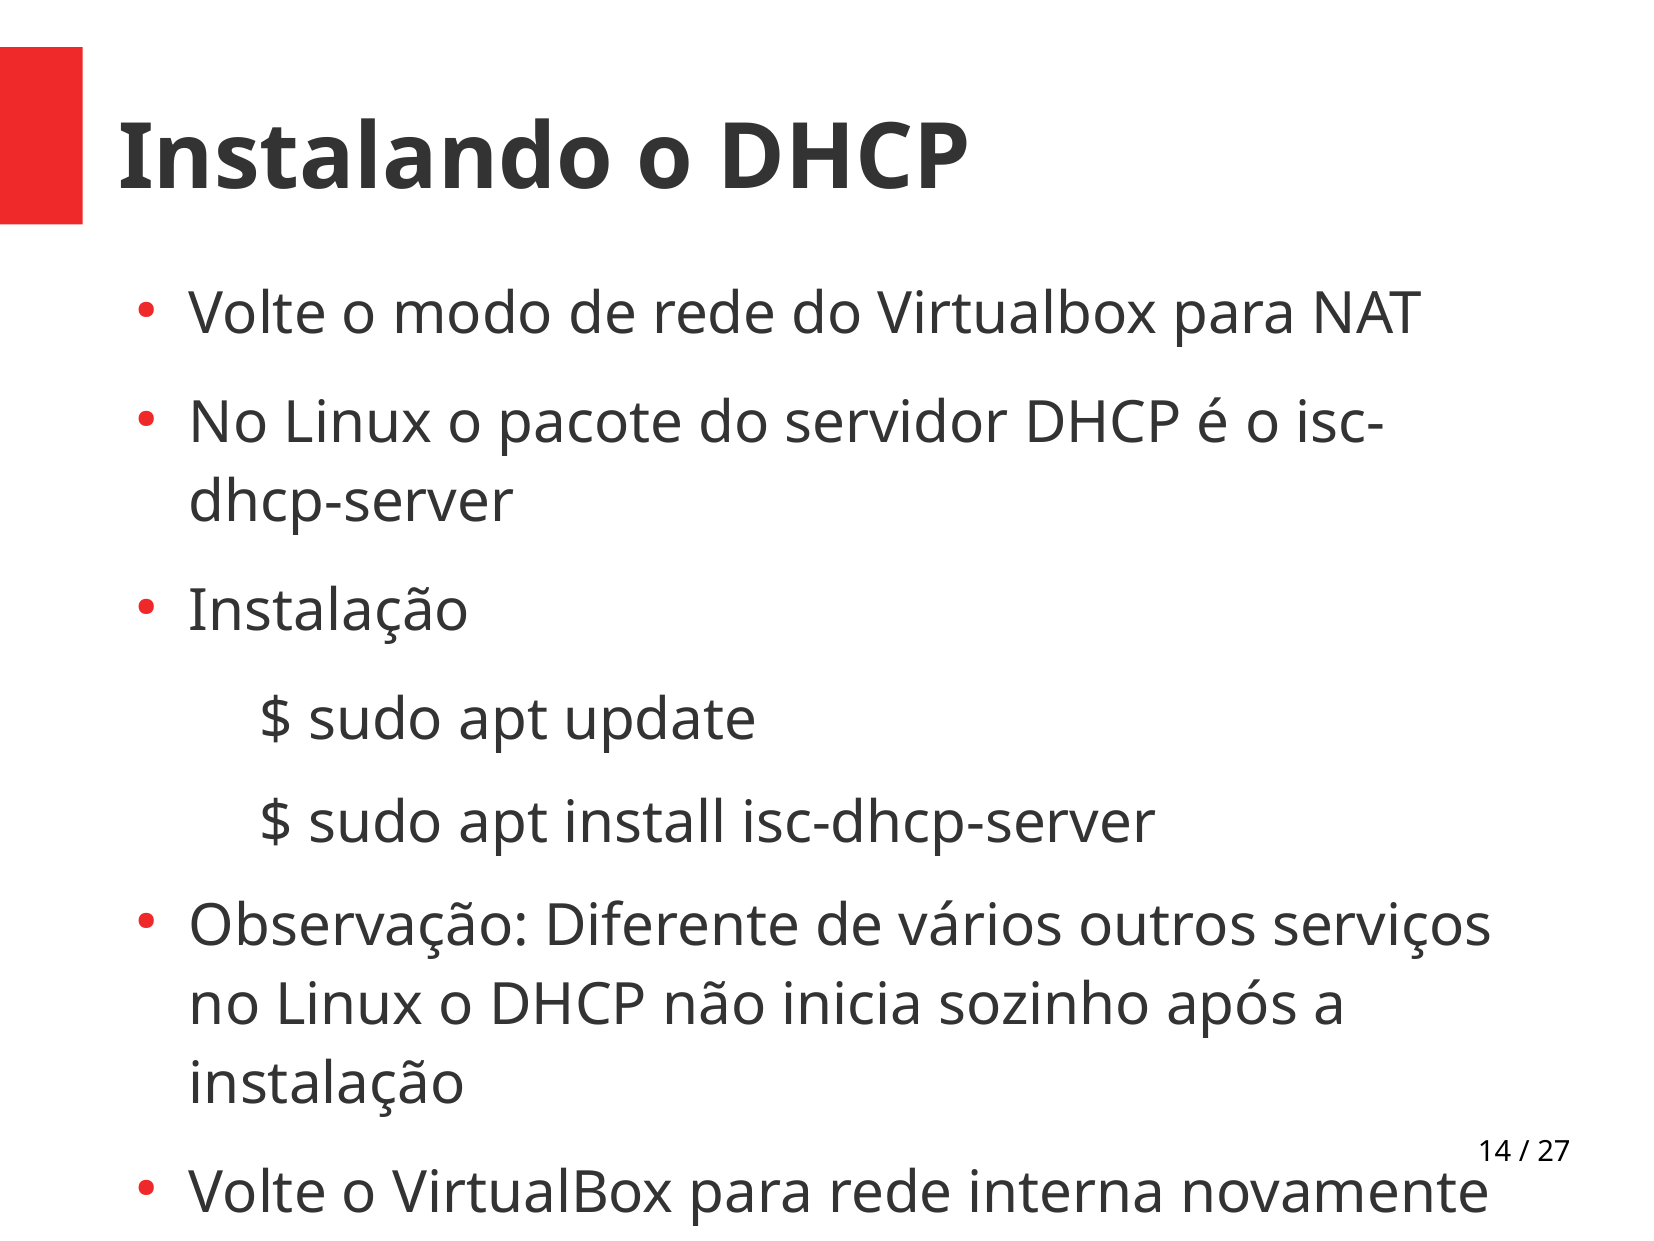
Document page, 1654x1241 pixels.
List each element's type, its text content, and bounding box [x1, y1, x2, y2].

list Volte o modo de rede do Virtualbox para NAT No Linux o pacote do servidor DHCP é o isc-dhcp-server Instalação $ sudo apt update $ sudo apt install isc-dhcp-server Observação: Diferente de vários outros serviços no Linux o DHCP não inicia sozinho após a instalação Volte o VirtualBox para rede interna novamente [118, 271, 1536, 991]
title Instalando o DHCP [118, 49, 1571, 257]
